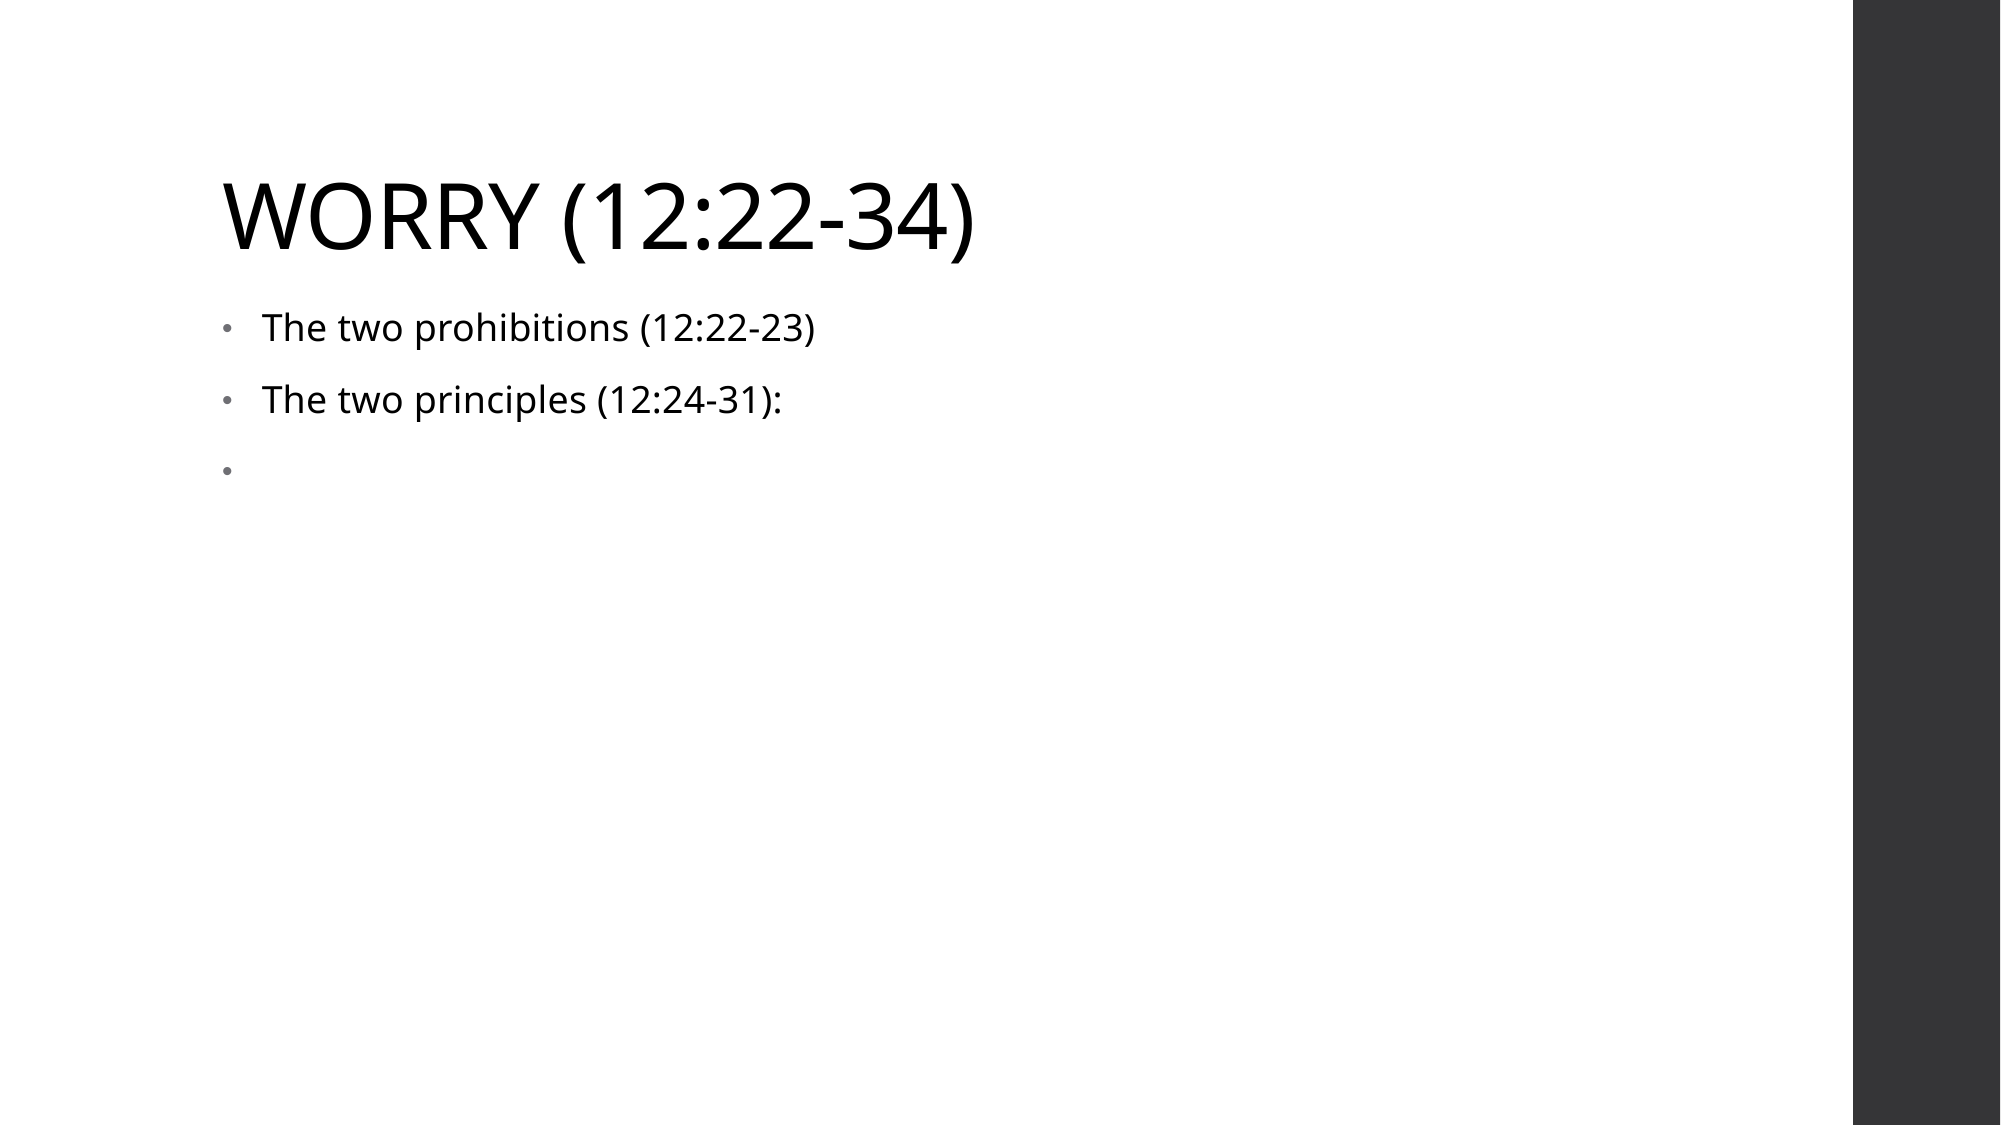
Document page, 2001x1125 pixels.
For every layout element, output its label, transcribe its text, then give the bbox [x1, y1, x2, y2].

list The two prohibitions (12:22-23) The two principles (12:24-31): [206, 299, 1617, 1014]
title WORRY (12:22-34) [206, 60, 1797, 278]
